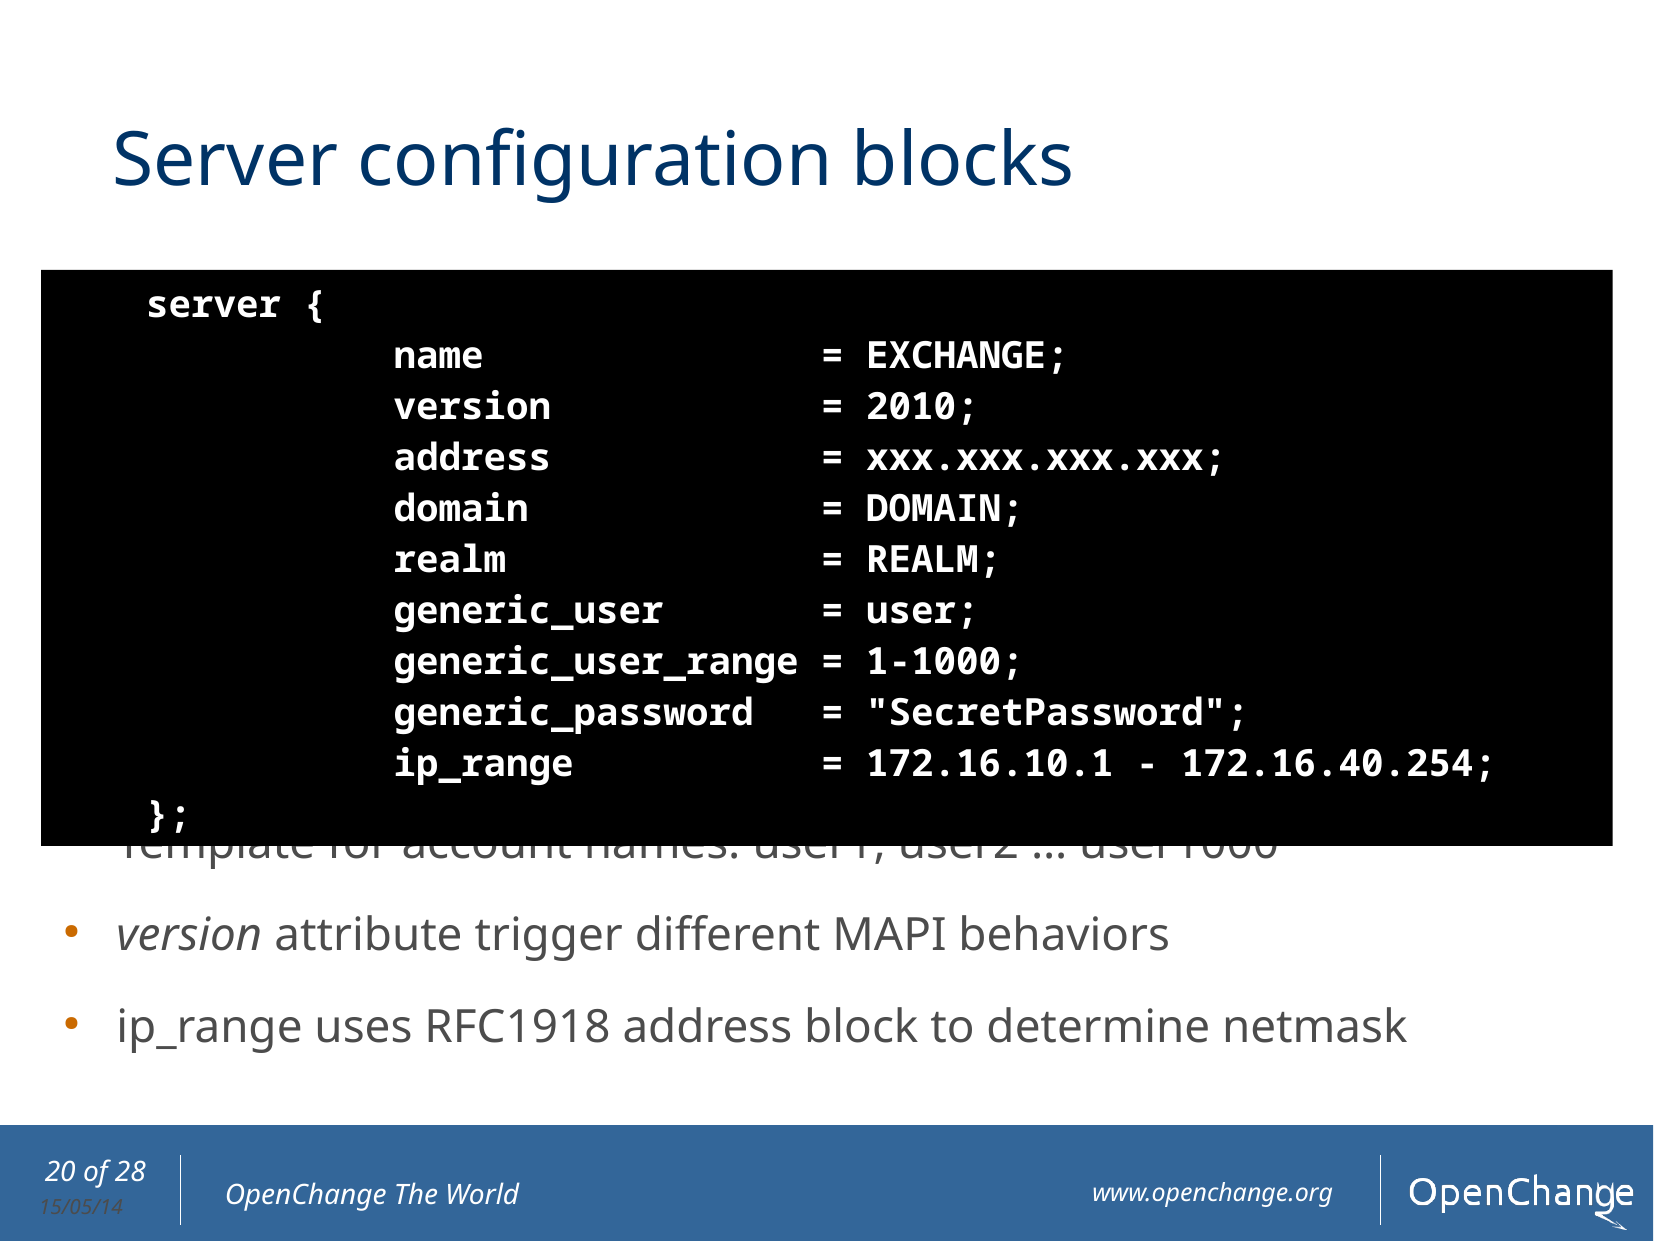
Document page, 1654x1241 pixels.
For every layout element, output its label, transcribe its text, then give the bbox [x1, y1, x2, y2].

list Template for account names: user1, user2 … user1000 version attribute trigger different MAPI behaviors ip_range uses RFC1918 address block to determine netmask [45, 846, 1603, 1072]
picture [1407, 1167, 1654, 1230]
title Server configuration blocks [112, 105, 1523, 208]
text_box server { name = EXCHANGE; version = 2010; address = xxx.xxx.xxx.xxx; domain = DOMAIN; realm = REALM; generic_user = user; generic_user_range = 1-1000; generic_password = "SecretPassword"; ip_range = 172.16.10.1 - 172.16.40.254; }; [41, 269, 1613, 758]
